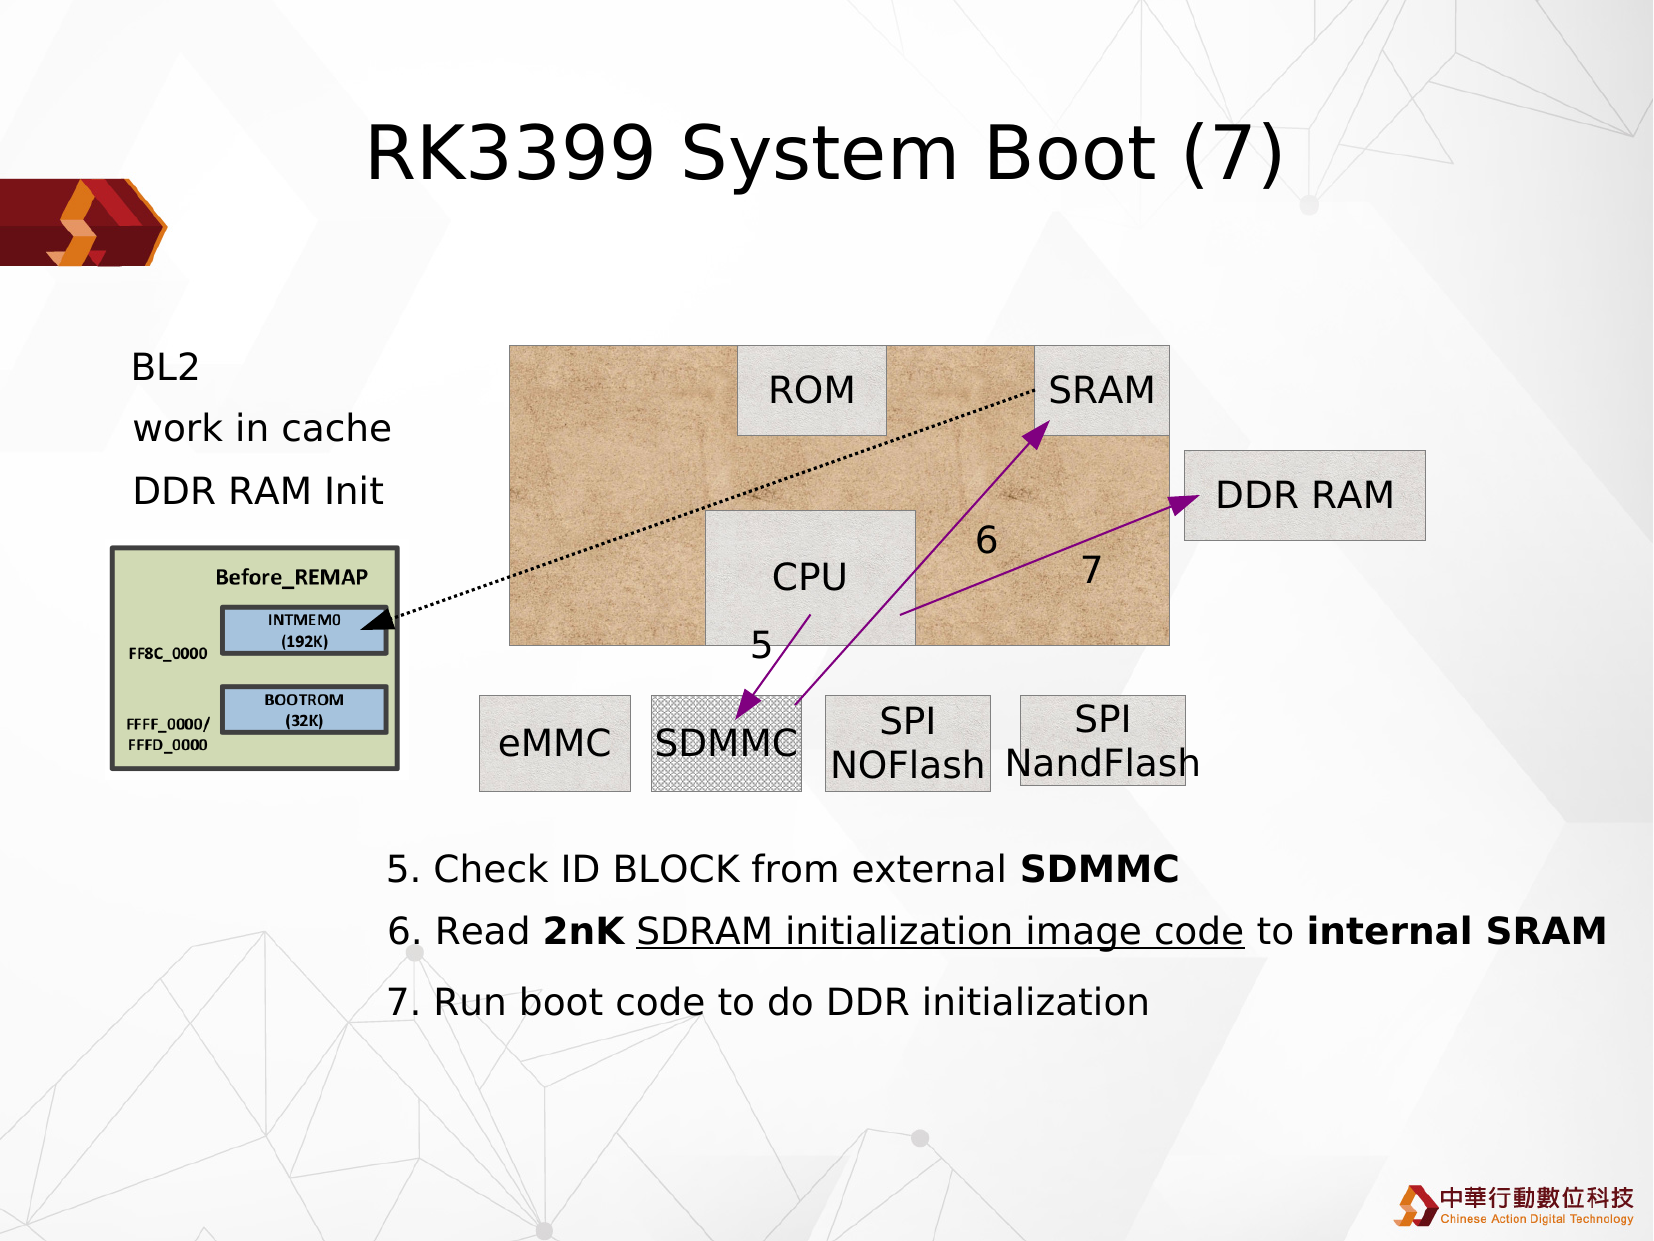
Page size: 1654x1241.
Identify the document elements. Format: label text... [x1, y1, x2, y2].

text_box SRAM [1034, 345, 1170, 436]
text_box 7 [1065, 541, 1126, 601]
text_box SPI NOFlash [825, 695, 991, 792]
text_box [916, 509, 1170, 646]
text_box [971, 436, 1170, 565]
text_box [509, 345, 1034, 646]
text_box eMMC [479, 695, 631, 792]
picture [0, 0, 1654, 1241]
text_box ROM [737, 345, 887, 436]
text_box 6 [960, 511, 1021, 571]
text_box CPU [705, 510, 916, 646]
text_box DDR RAM Init [117, 461, 466, 521]
text_box 7. Run boot code to do DDR initialization [371, 972, 1653, 1048]
text_box 5 [735, 616, 796, 676]
text_box DDR RAM [1184, 450, 1426, 541]
text_box 5. Check ID BLOCK from external SDMMC [371, 840, 1332, 913]
text_box BL2 [115, 330, 289, 454]
text_box SPI NandFlash [1020, 695, 1186, 786]
text_box SDMMC [651, 695, 802, 792]
text_box work in cache [117, 399, 418, 461]
text_box 6. Read 2nK SDRAM initialization image code to internal SRAM [372, 901, 1624, 961]
title RK3399 System Boot (7) [82, 49, 1570, 257]
text_box [916, 524, 1004, 607]
text_box CPU [851, 573, 916, 646]
